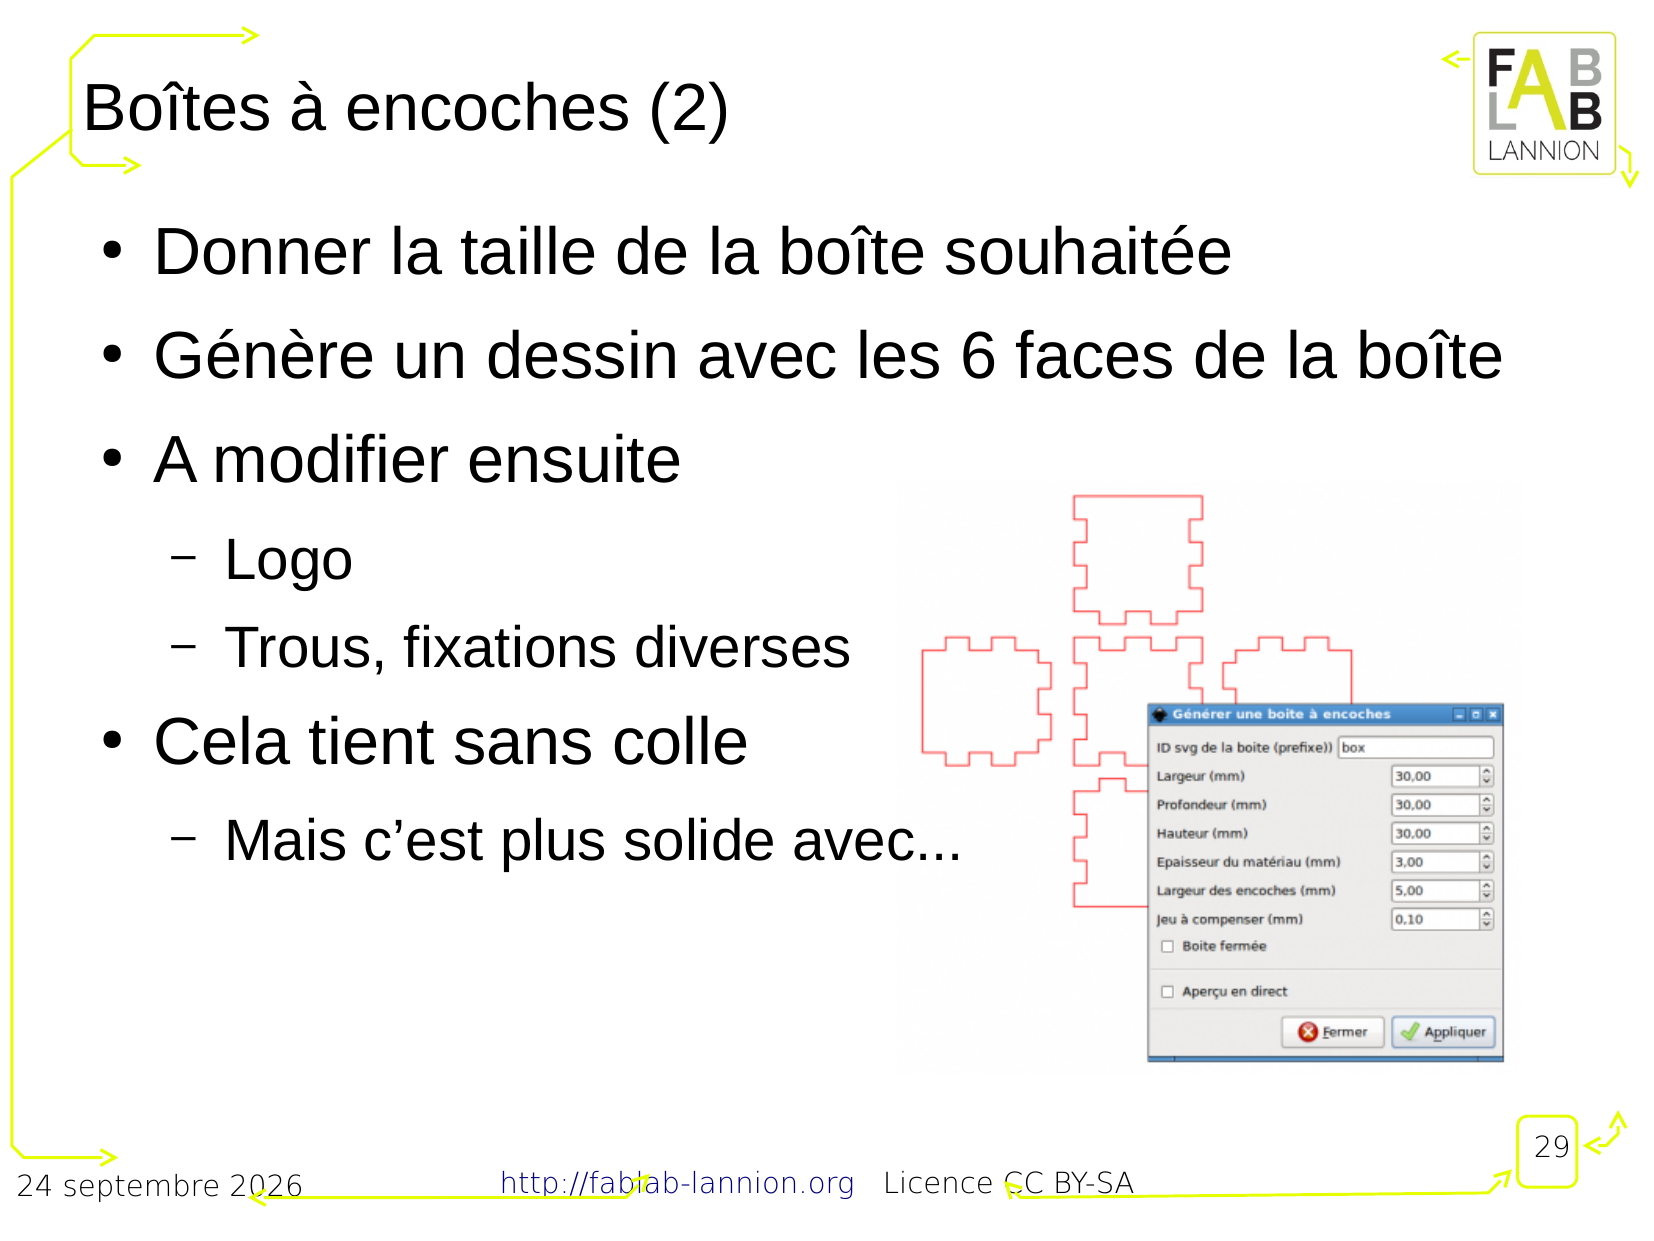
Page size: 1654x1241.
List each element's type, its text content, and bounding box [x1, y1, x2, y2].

list Donner la taille de la boîte souhaitée Génère un dessin avec les 6 faces de la boîte A modifier ensuite Logo Trous, fixations diverses Cela tient sans colle Mais c’est plus solide avec... [82, 213, 1571, 934]
picture [897, 934, 1523, 1075]
picture [1470, 29, 1619, 178]
title Boîtes à encoches (2) [82, 49, 1441, 166]
